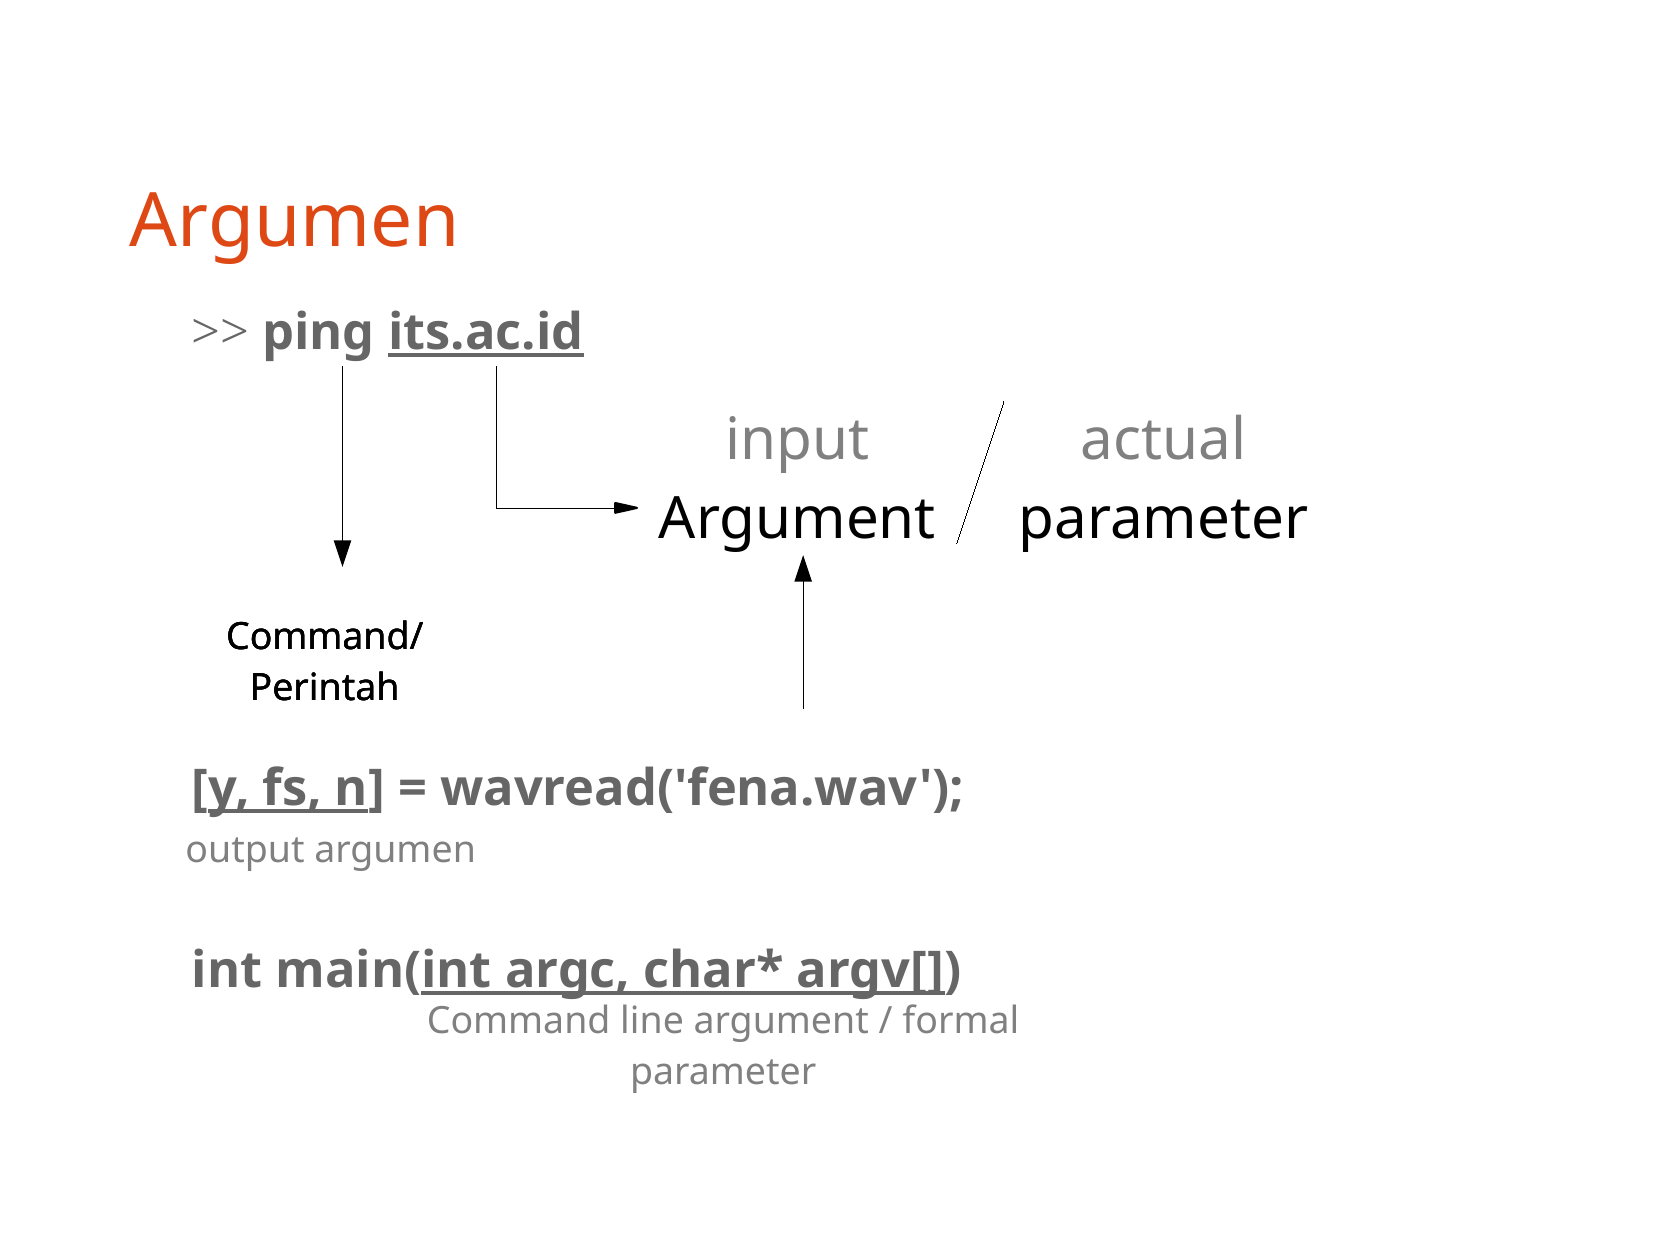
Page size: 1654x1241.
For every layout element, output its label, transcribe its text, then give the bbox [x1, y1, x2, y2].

text_box output argumen [165, 814, 497, 873]
text_box Command/ Perintah [165, 602, 485, 709]
list >> ping its.ac.id [y, fs, n] = wavread('fena.wav'); int main(int argc, char* argv[]) [129, 295, 1518, 1010]
title Argumen [129, 153, 1518, 281]
text_box input Argument [637, 389, 957, 576]
text_box Command line argument / formal parameter [330, 986, 1117, 1052]
text_box actual parameter [1003, 389, 1323, 577]
